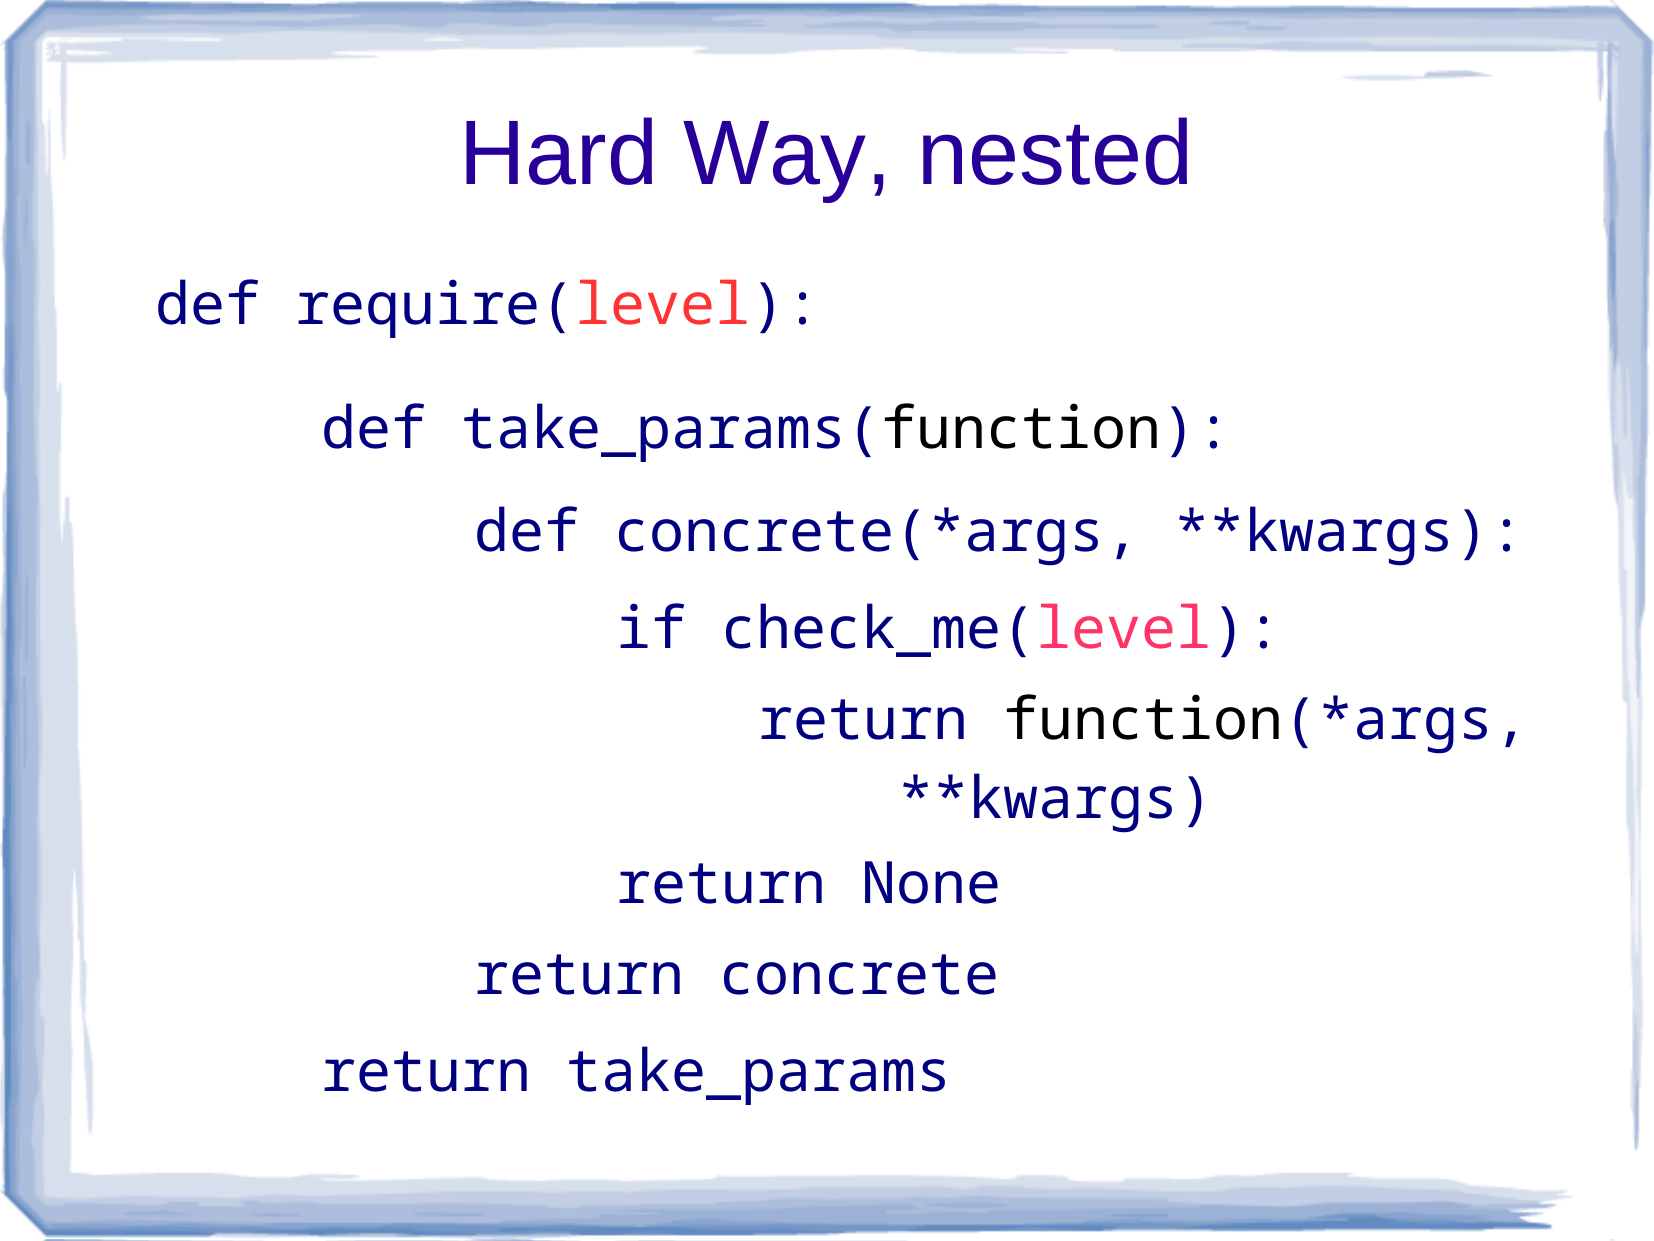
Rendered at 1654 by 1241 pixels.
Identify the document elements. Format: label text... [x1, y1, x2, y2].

picture [0, 0, 1654, 1241]
list def require(level): def take_params(function): def concrete(*args, **kwargs): if check_me(level): return function(*args, **kwargs) return None return concrete return take_params [84, 262, 1538, 1167]
title Hard Way, nested [82, 49, 1571, 257]
